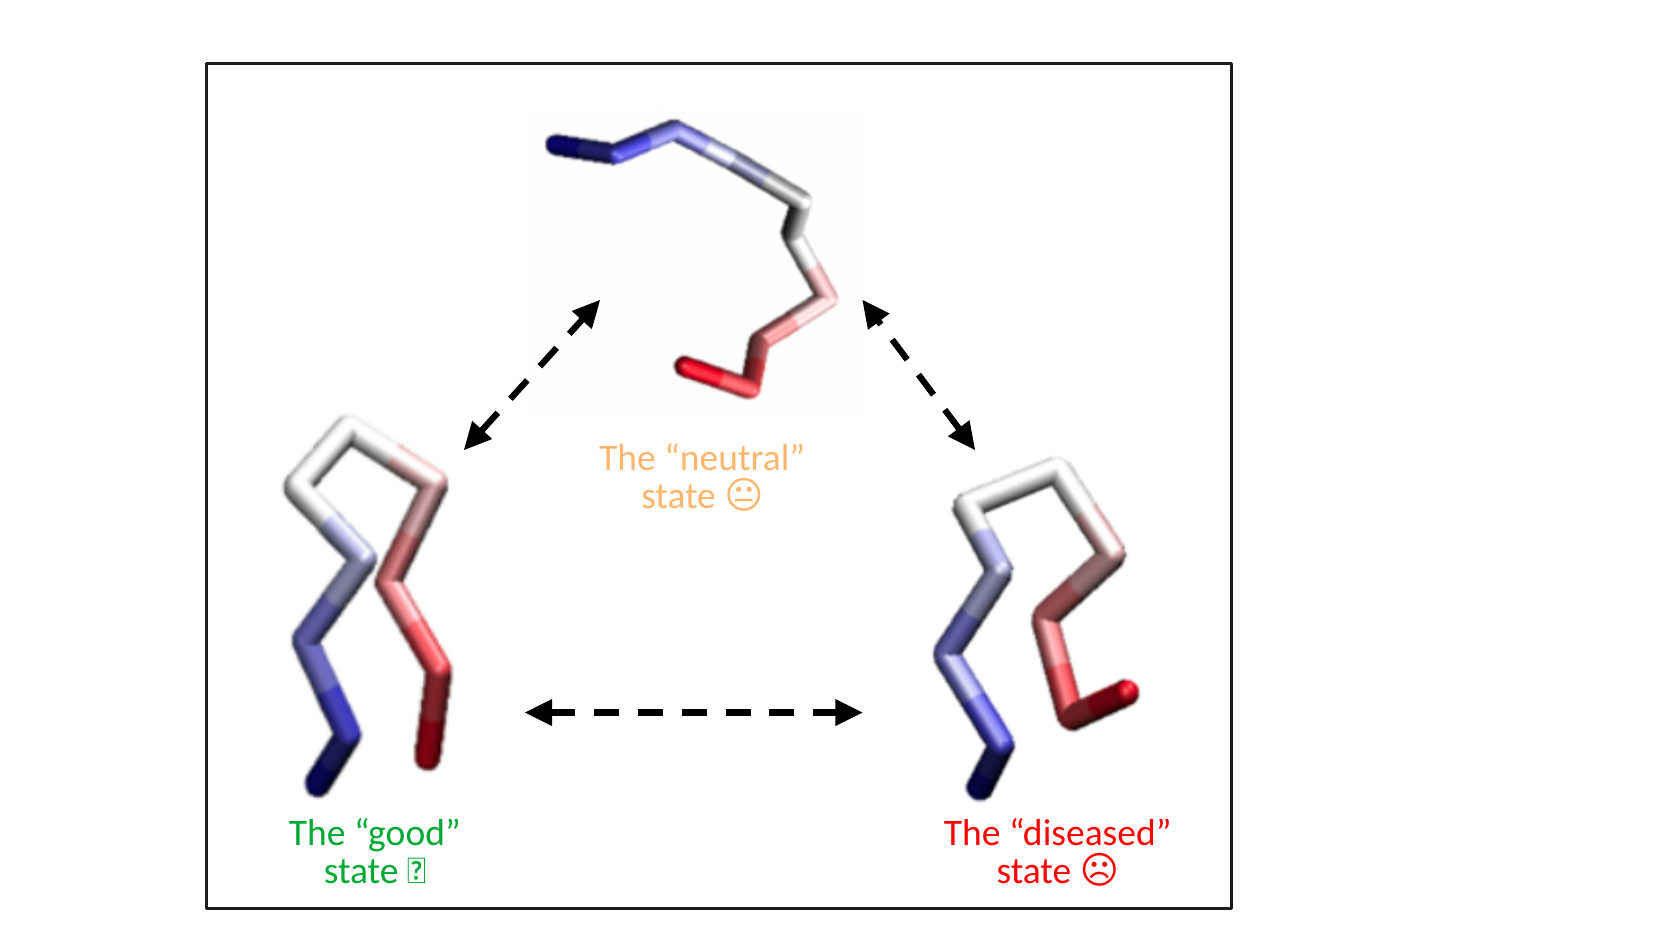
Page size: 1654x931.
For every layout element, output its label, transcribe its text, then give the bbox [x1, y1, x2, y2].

picture [525, 107, 866, 422]
text_box The “neutral” state 😐 [552, 434, 853, 526]
text_box The “good” state 🙂 [225, 809, 526, 901]
text_box [206, 63, 1232, 909]
picture [262, 392, 464, 809]
text_box The “diseased” state ☹️ [907, 809, 1208, 901]
picture [907, 445, 1163, 809]
